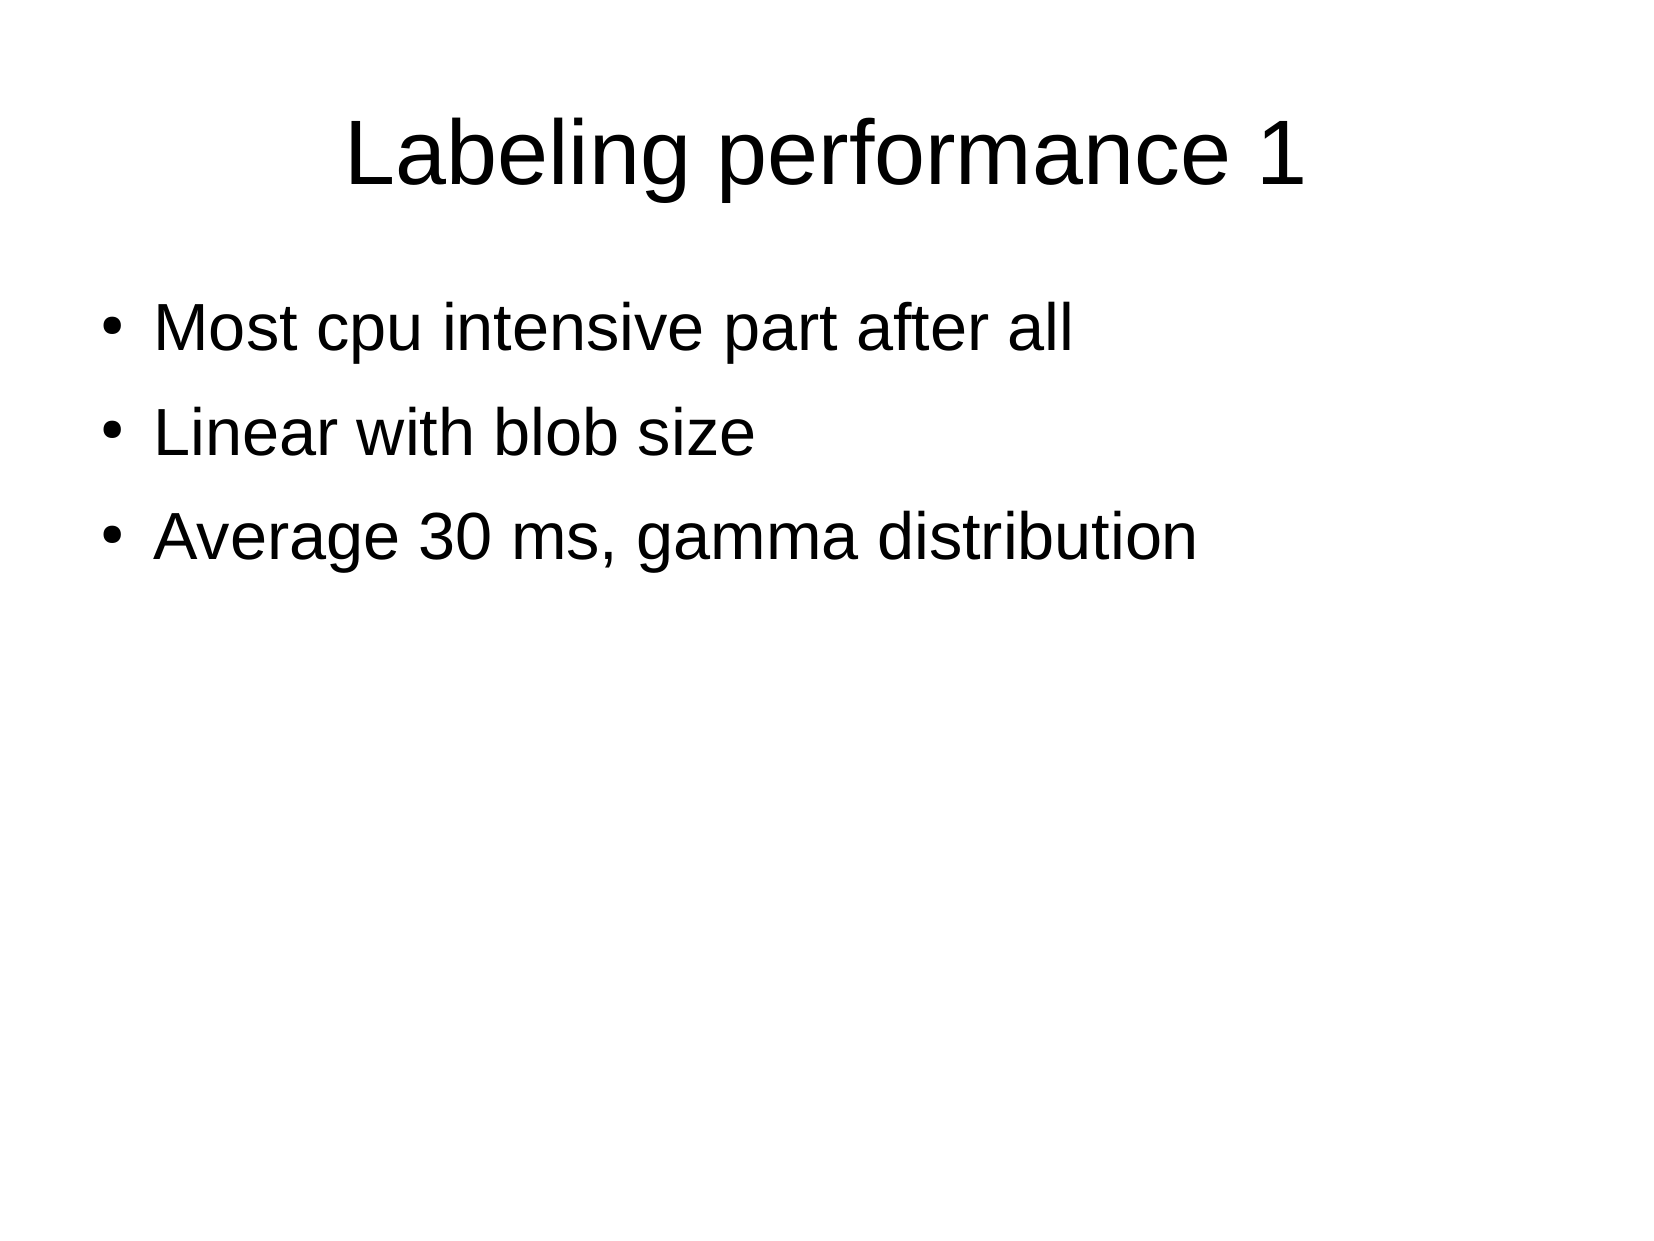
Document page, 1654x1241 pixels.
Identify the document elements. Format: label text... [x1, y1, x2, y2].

title Labeling performance 1 [82, 49, 1571, 257]
list Most cpu intensive part after all Linear with blob size Average 30 ms, gamma distribution [82, 290, 1571, 1109]
